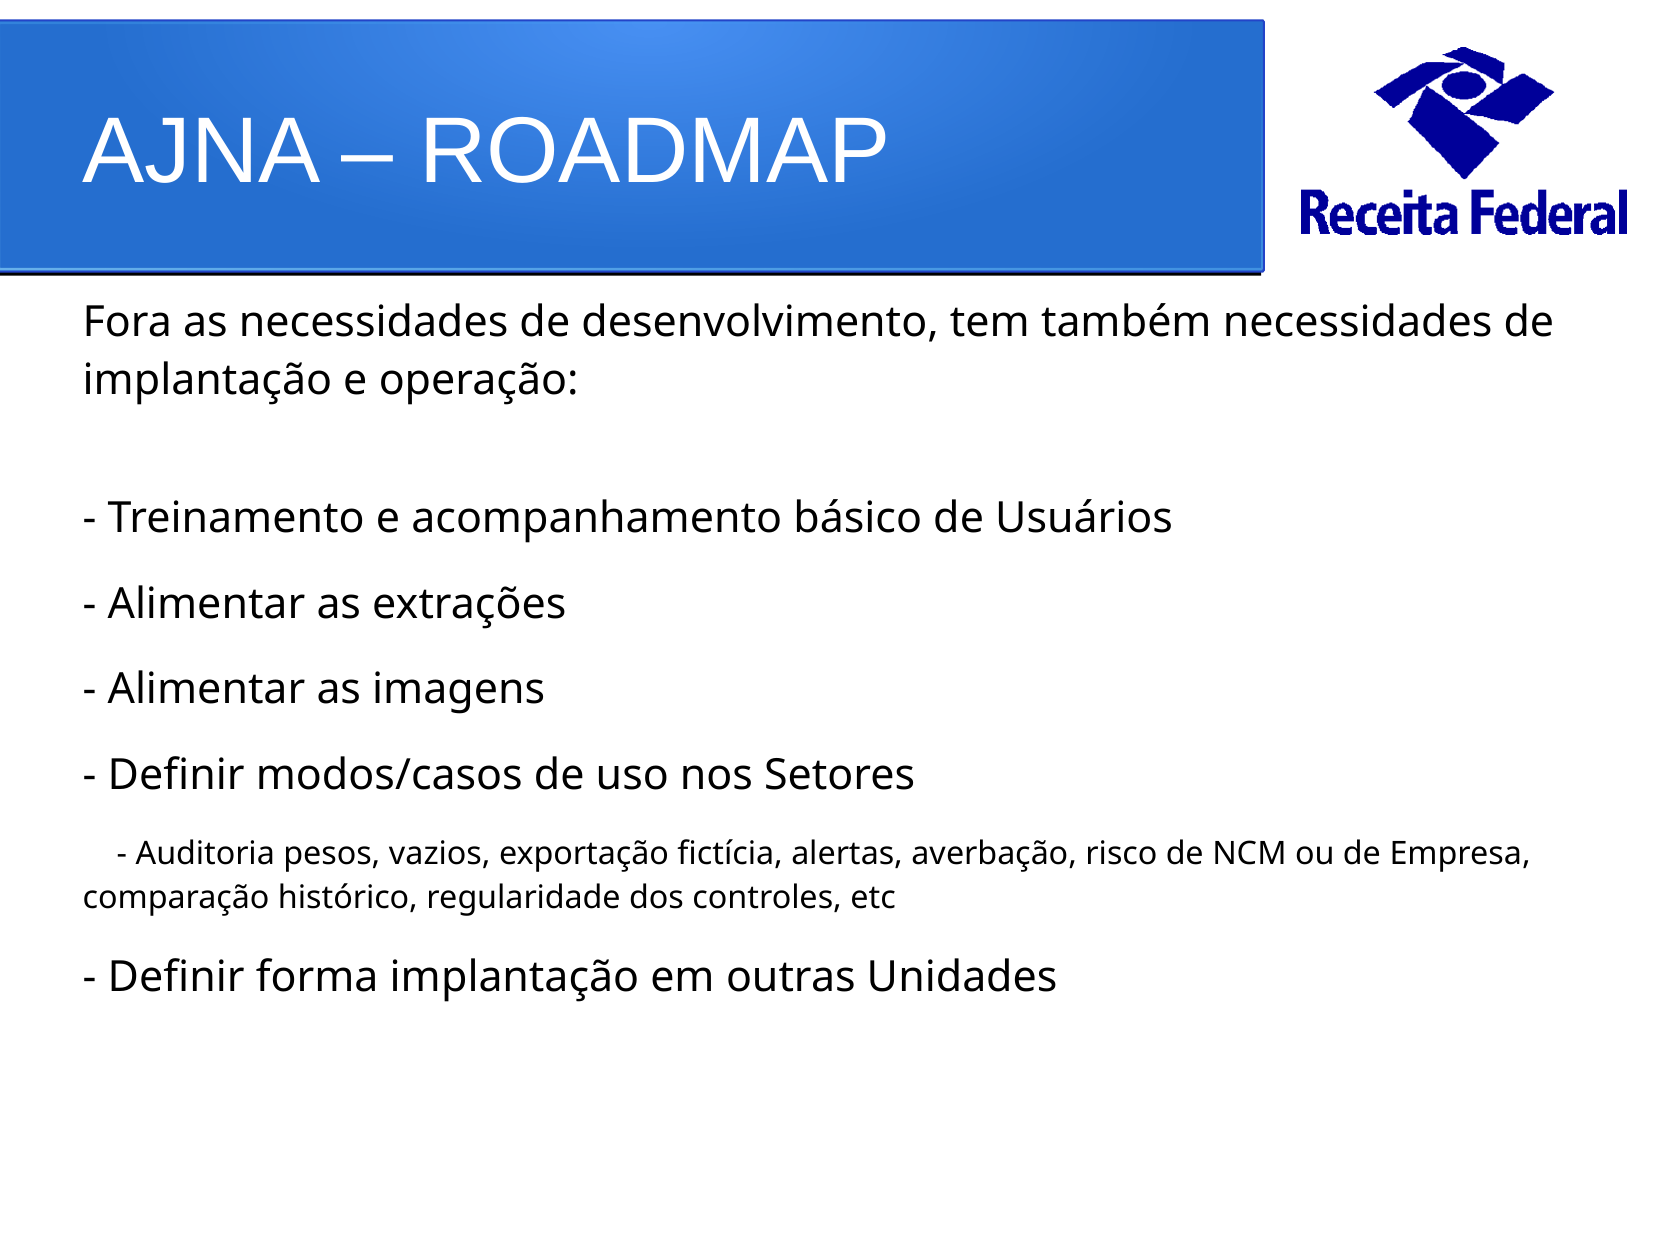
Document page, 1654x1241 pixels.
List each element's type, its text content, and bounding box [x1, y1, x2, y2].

title AJNA – ROADMAP [82, 47, 1235, 252]
list Fora as necessidades de desenvolvimento, tem também necessidades de implantação e operação: - Treinamento e acompanhamento básico de Usuários - Alimentar as extrações - Alimentar as imagens - Definir modos/casos de uso nos Setores - Auditoria pesos, vazios, exportação fictícia, alertas, averbação, risco de NCM ou de Empresa, comparação histórico, regularidade dos controles, etc - Definir forma implantação em outras Unidades [82, 290, 1571, 1010]
picture [1299, 47, 1629, 237]
